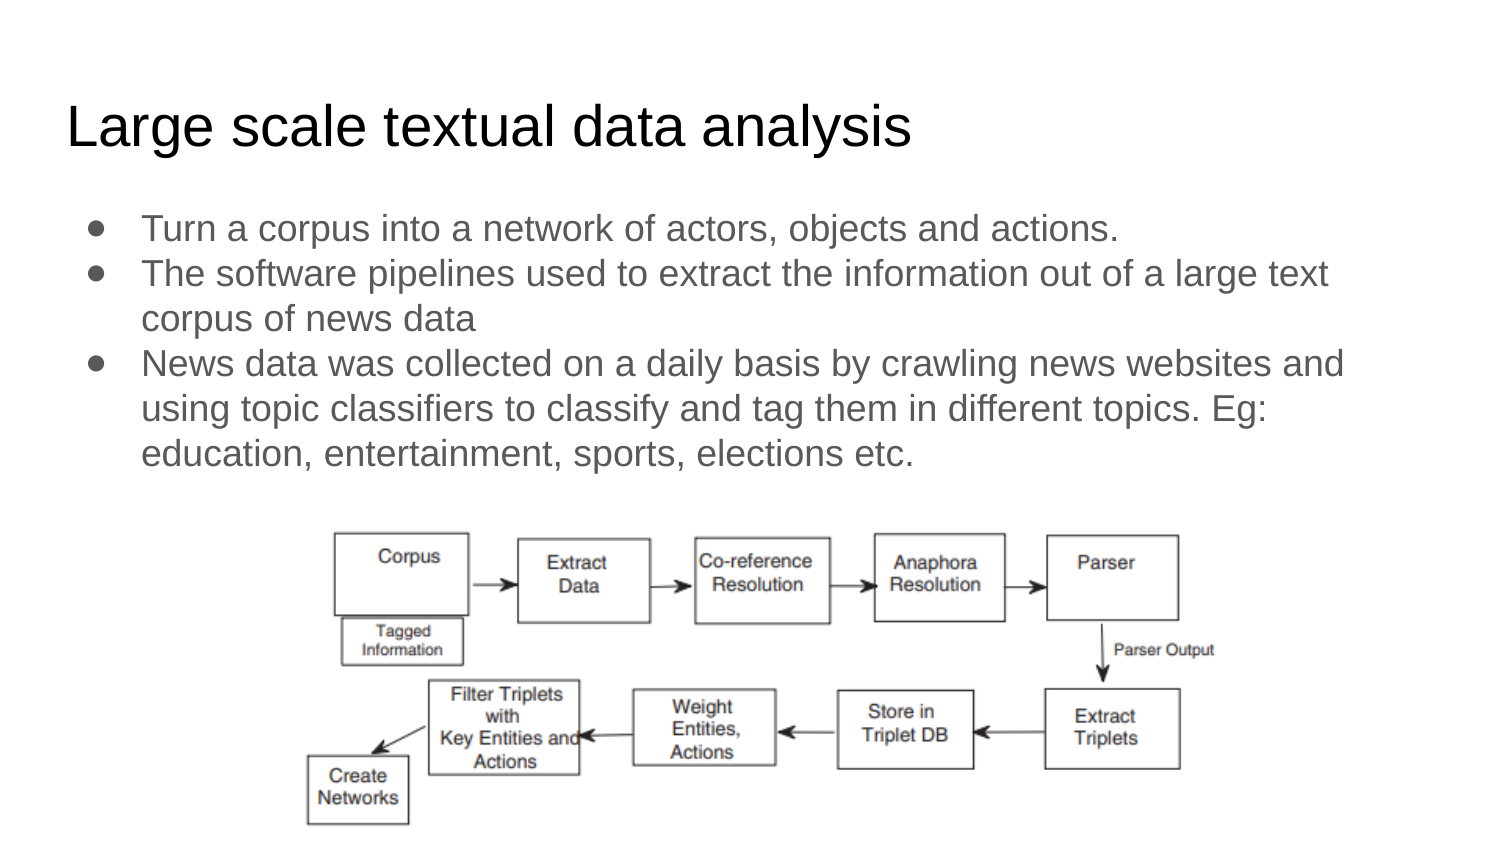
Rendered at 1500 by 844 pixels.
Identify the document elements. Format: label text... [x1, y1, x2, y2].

list Turn a corpus into a network of actors, objects and actions. The software pipelines used to extract the information out of a large text corpus of news data News data was collected on a daily basis by crawling news websites and using topic classifiers to classify and tag them in different topics. Eg: education, entertainment, sports, elections etc. [51, 189, 1449, 750]
title Large scale textual data analysis [51, 72, 1449, 167]
picture [264, 516, 1236, 828]
